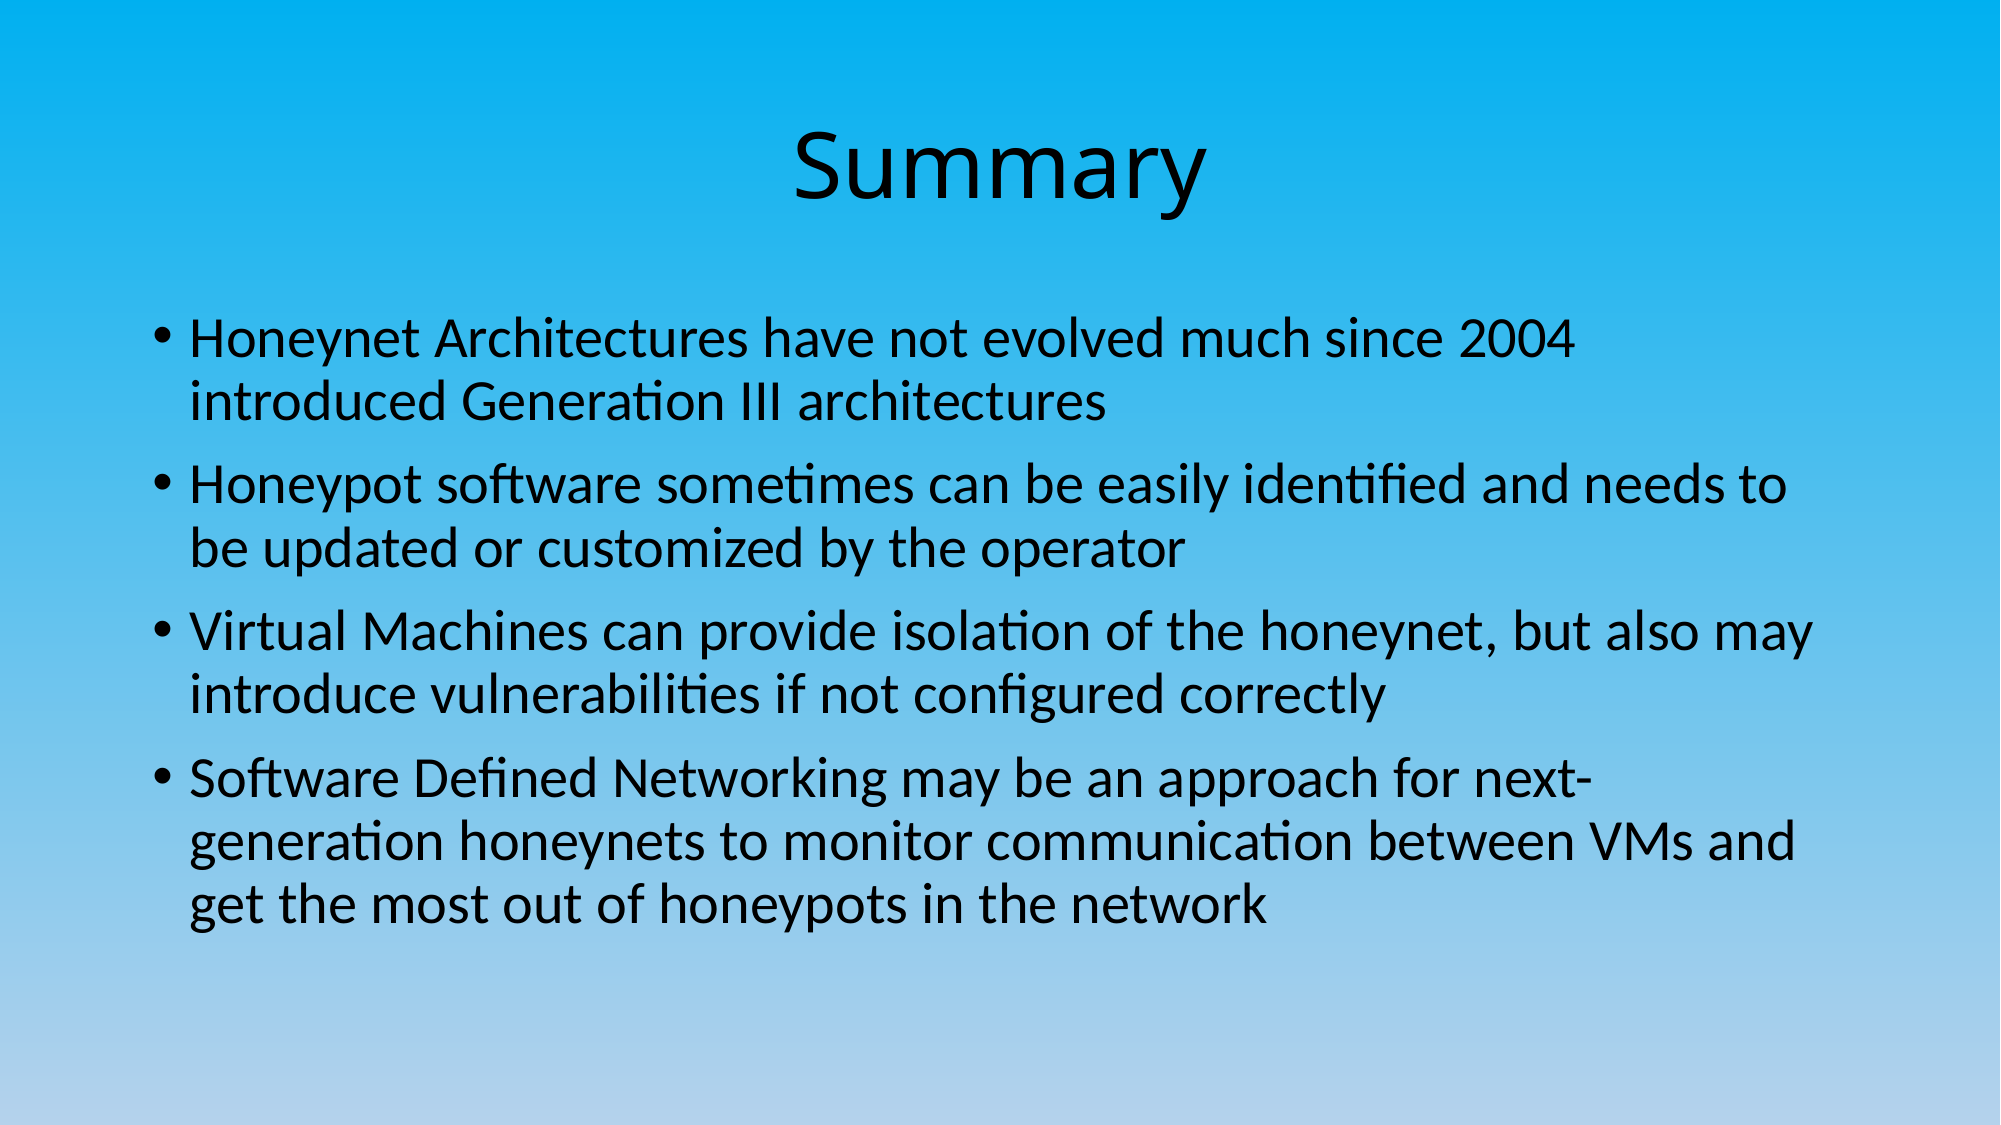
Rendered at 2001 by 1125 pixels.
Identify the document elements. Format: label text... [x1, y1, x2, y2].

title Summary [137, 59, 1863, 278]
list Honeynet Architectures have not evolved much since 2004 introduced Generation III architectures Honeypot software sometimes can be easily identified and needs to be updated or customized by the operator Virtual Machines can provide isolation of the honeynet, but also may introduce vulnerabilities if not configured correctly Software Defined Networking may be an approach for next-generation honeynets to monitor communication between VMs and get the most out of honeypots in the network [137, 299, 1863, 1014]
